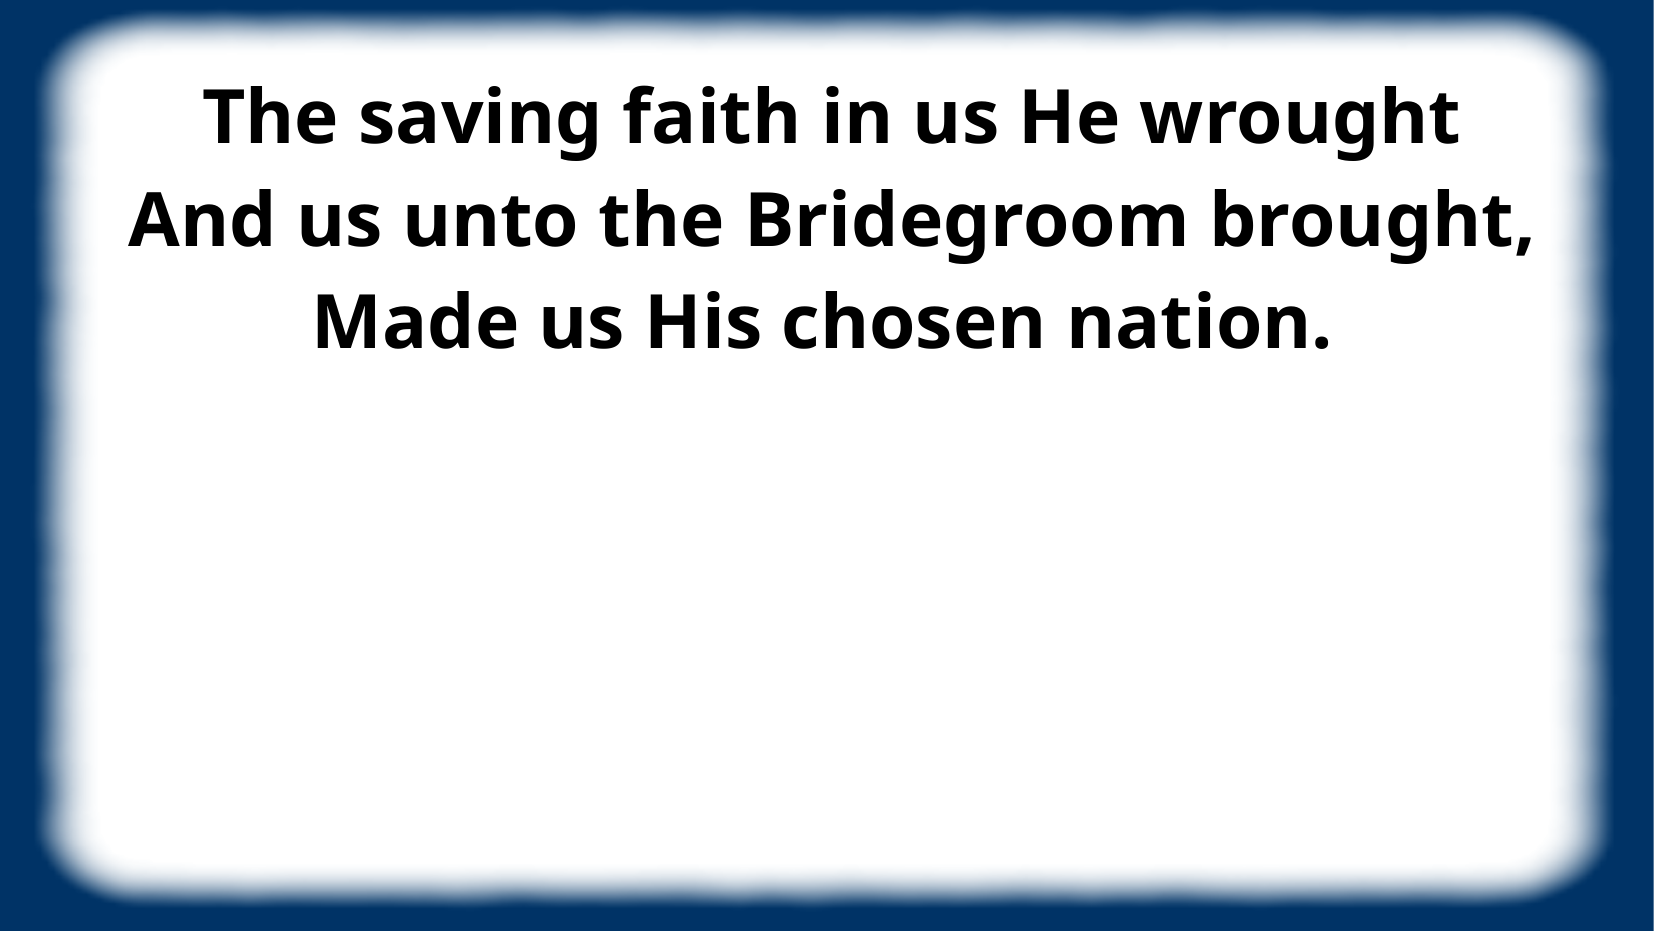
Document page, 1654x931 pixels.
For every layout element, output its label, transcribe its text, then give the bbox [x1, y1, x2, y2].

text_box The saving faith in us He wrought And us unto the Bridegroom brought, Made us His chosen nation. [105, 56, 1561, 391]
picture [0, 0, 1654, 931]
